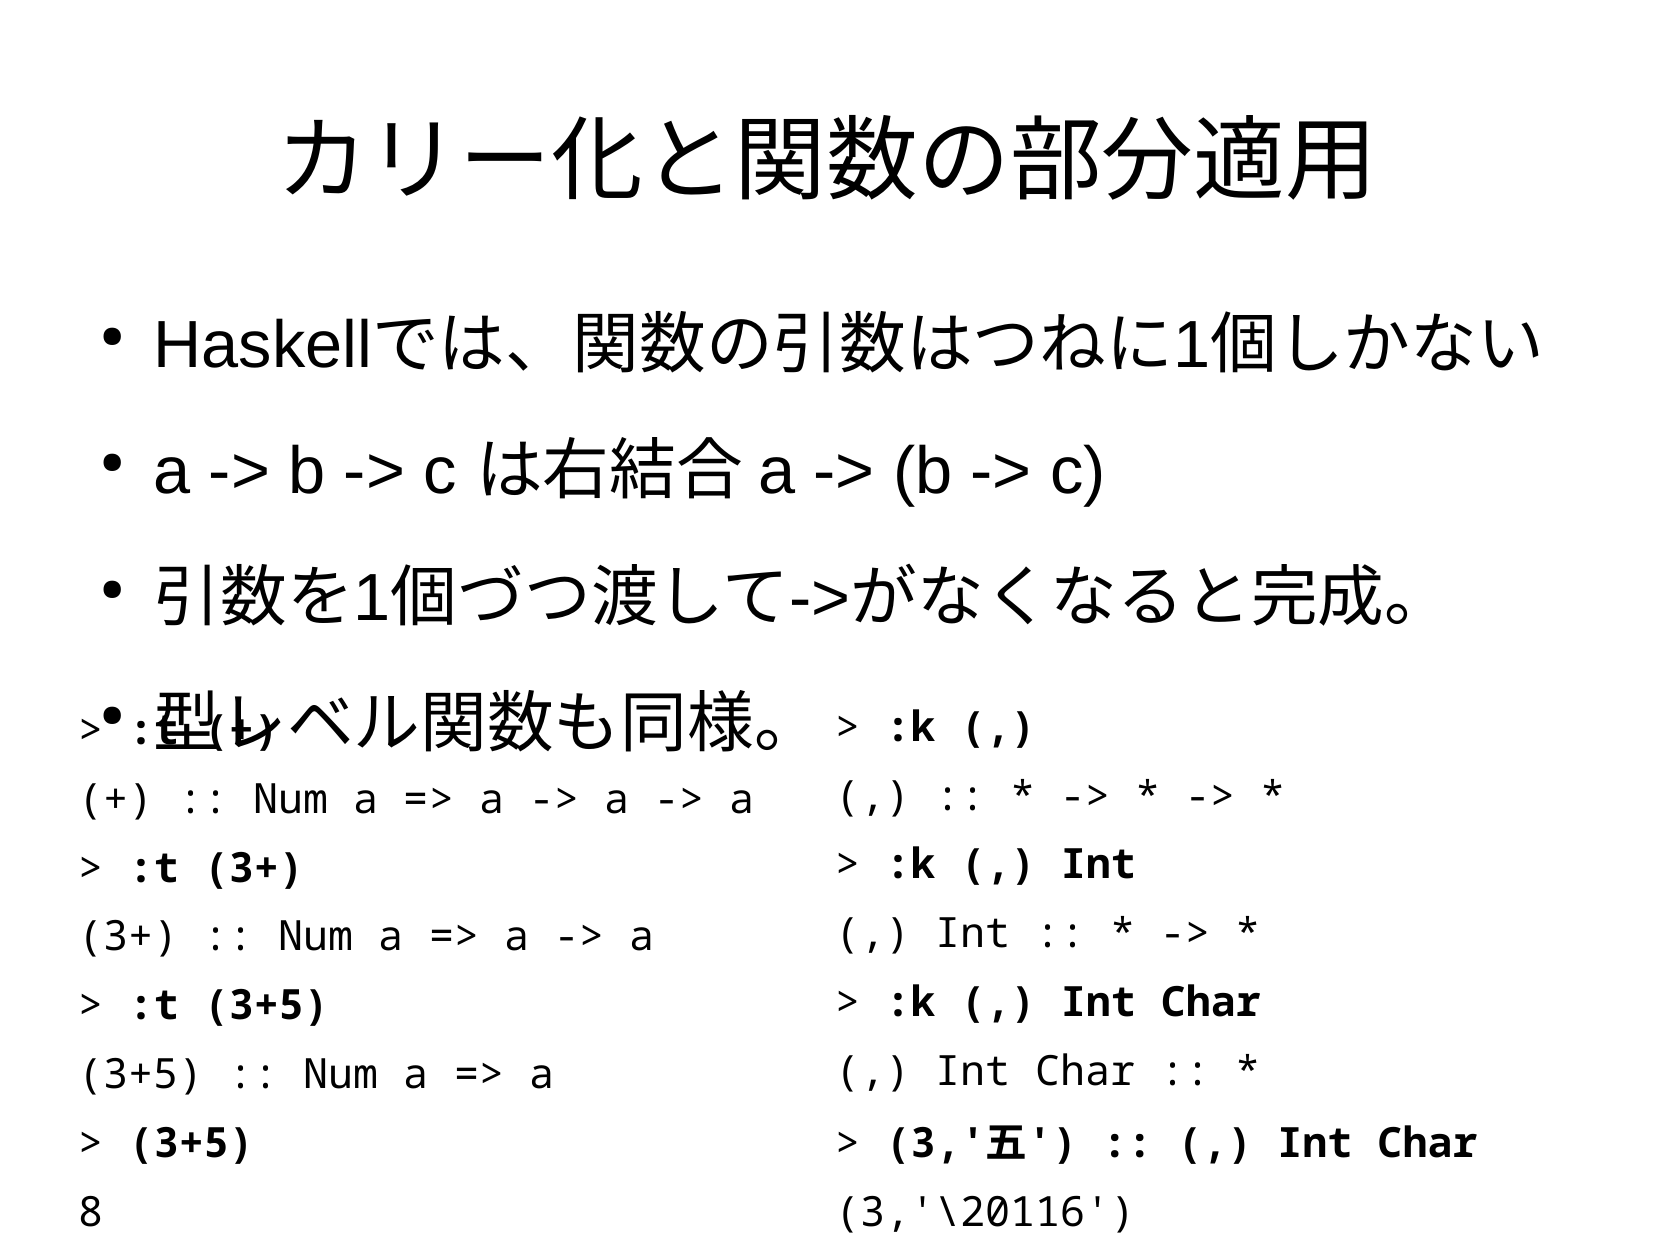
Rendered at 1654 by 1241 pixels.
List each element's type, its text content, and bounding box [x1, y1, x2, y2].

text_box > :t (+) (+) :: Num a => a -> a -> a > :t (3+) (3+) :: Num a => a -> a > :t (3+5) (3+5) :: Num a => a > (3+5) 8 [64, 692, 786, 1167]
title カリー化と関数の部分適用 [82, 49, 1571, 257]
text_box > :k (,) (,) :: * -> * -> * > :k (,) Int (,) Int :: * -> * > :k (,) Int Char (,) Int Char :: * > (3,'五') :: (,) Int Char (3,'\20116') [820, 688, 1565, 1241]
list Haskellでは、関数の引数はつねに1個しかない a -> b -> c は右結合 a -> (b -> c) 引数を1個づつ渡して->がなくなると完成。 型レベル関数も同様。 [82, 290, 1571, 1010]
